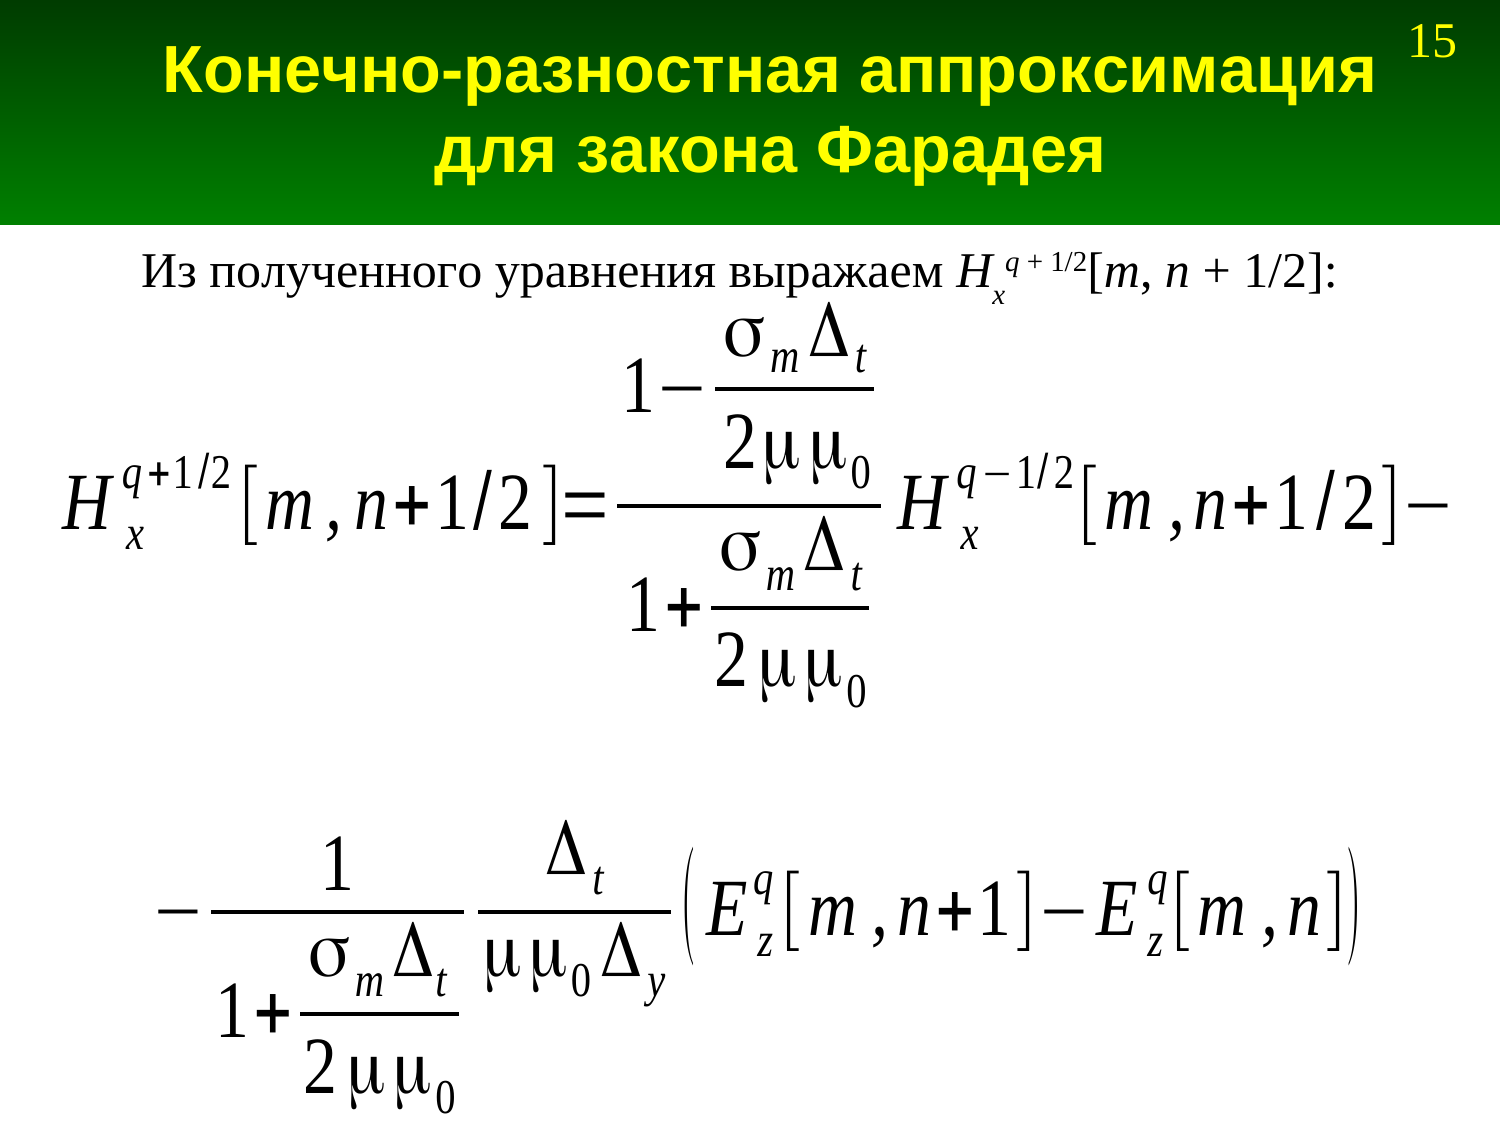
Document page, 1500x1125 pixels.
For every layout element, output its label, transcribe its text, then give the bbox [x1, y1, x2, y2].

title Конечно-разностная аппроксимация для закона Фарадея [100, 7, 1441, 204]
text_box Из полученного уравнения выражаем Hxq + 1/2[m, n + 1/2]: [126, 230, 1353, 295]
chart [41, 295, 1473, 1123]
